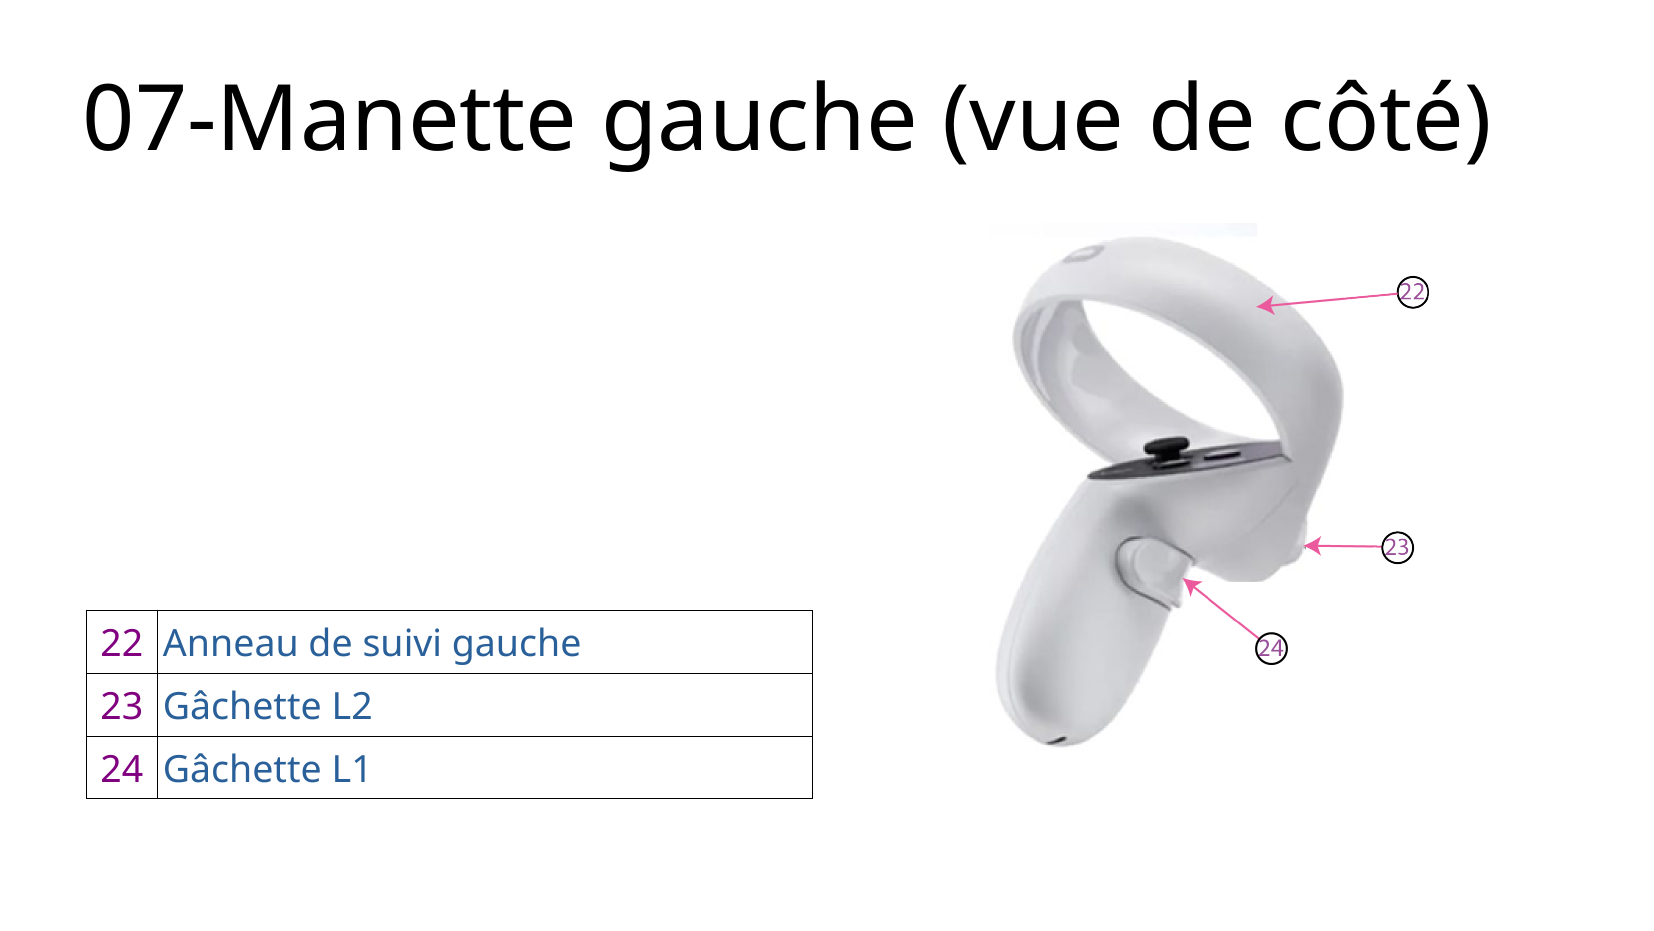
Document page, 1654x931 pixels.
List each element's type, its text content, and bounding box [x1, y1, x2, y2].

title 07-Manette gauche (vue de côté) [82, 37, 1571, 193]
table_cell 23 [87, 674, 157, 736]
picture [988, 217, 1429, 757]
table_cell 24 [87, 737, 157, 798]
table_header Anneau de suivi gauche [158, 611, 812, 673]
table_cell Gâchette L2 [158, 674, 812, 736]
table_cell Gâchette L1 [158, 737, 812, 798]
table_header 22 [87, 611, 157, 673]
